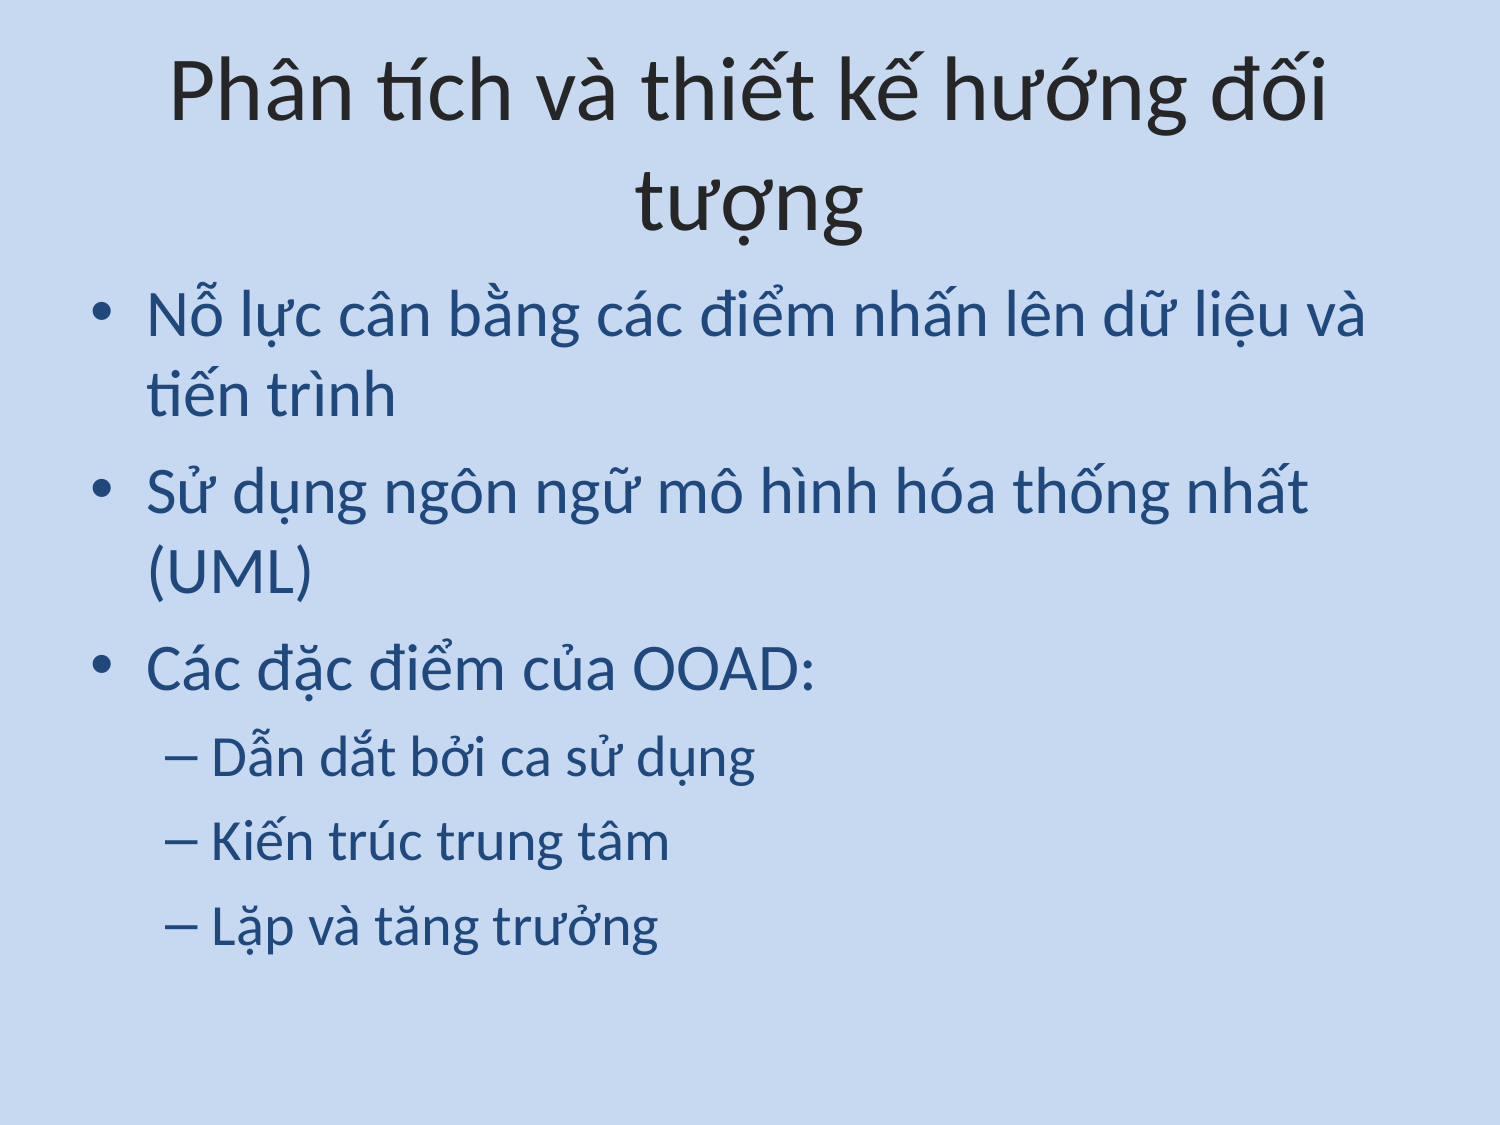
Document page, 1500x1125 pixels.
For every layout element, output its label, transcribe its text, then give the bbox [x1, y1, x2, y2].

title Phân tích và thiết kế hướng đối tượng [75, 45, 1426, 233]
list Nỗ lực cân bằng các điểm nhấn lên dữ liệu và tiến trình Sử dụng ngôn ngữ mô hình hóa thống nhất (UML) Các đặc điểm của OOAD: Dẫn dắt bởi ca sử dụng Kiến trúc trung tâm Lặp và tăng trưởng [75, 262, 1426, 1005]
